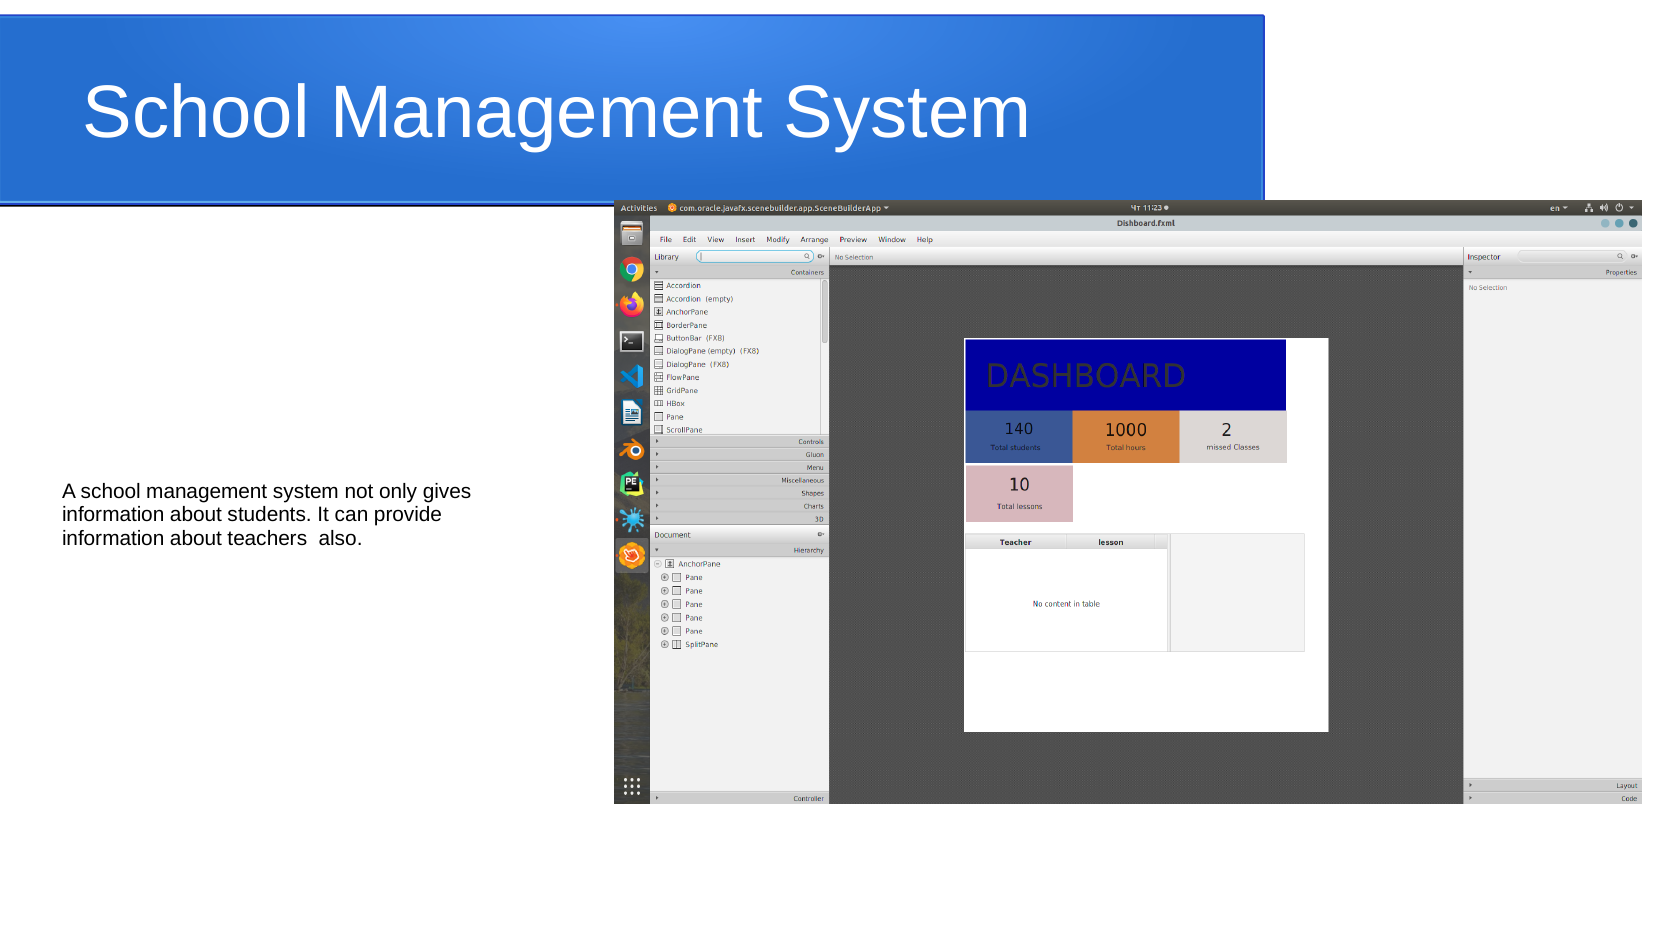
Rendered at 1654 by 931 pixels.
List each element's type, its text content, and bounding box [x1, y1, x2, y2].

text_box A school management system not only gives information about students. It can provide information about teachers also. [47, 472, 535, 558]
picture [614, 200, 1642, 804]
title School Management System [82, 35, 1235, 189]
